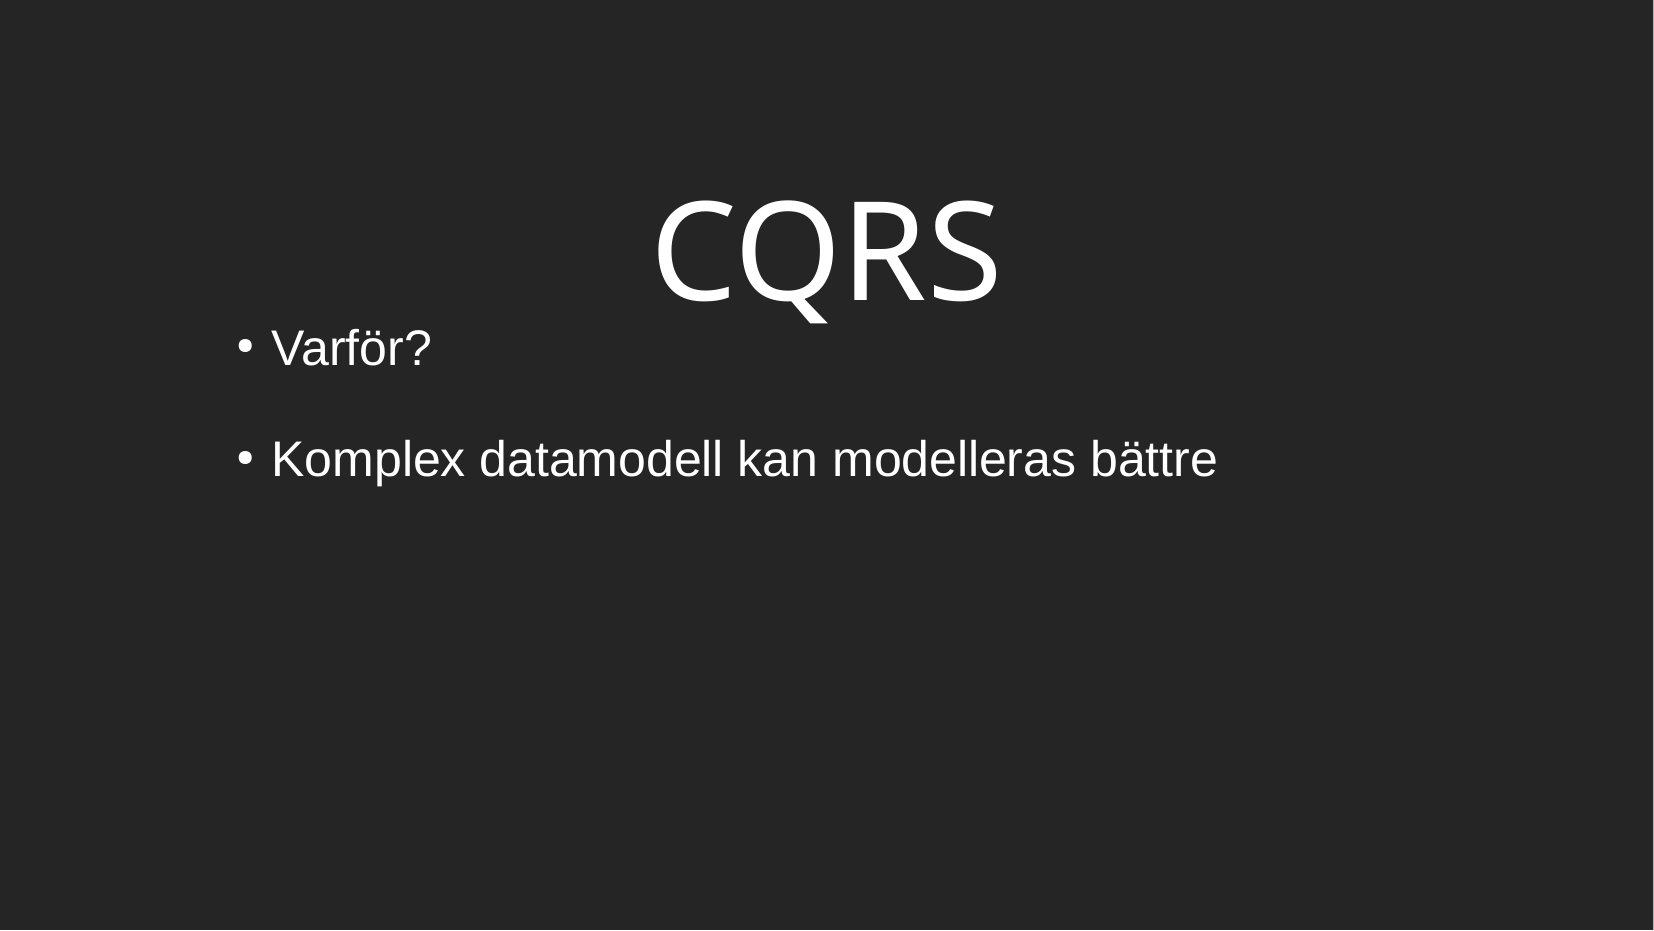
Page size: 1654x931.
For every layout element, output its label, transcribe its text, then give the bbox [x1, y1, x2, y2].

title CQRS [82, 140, 1571, 355]
text_box Varför? Komplex datamodell kan modelleras bättre [236, 319, 1506, 487]
